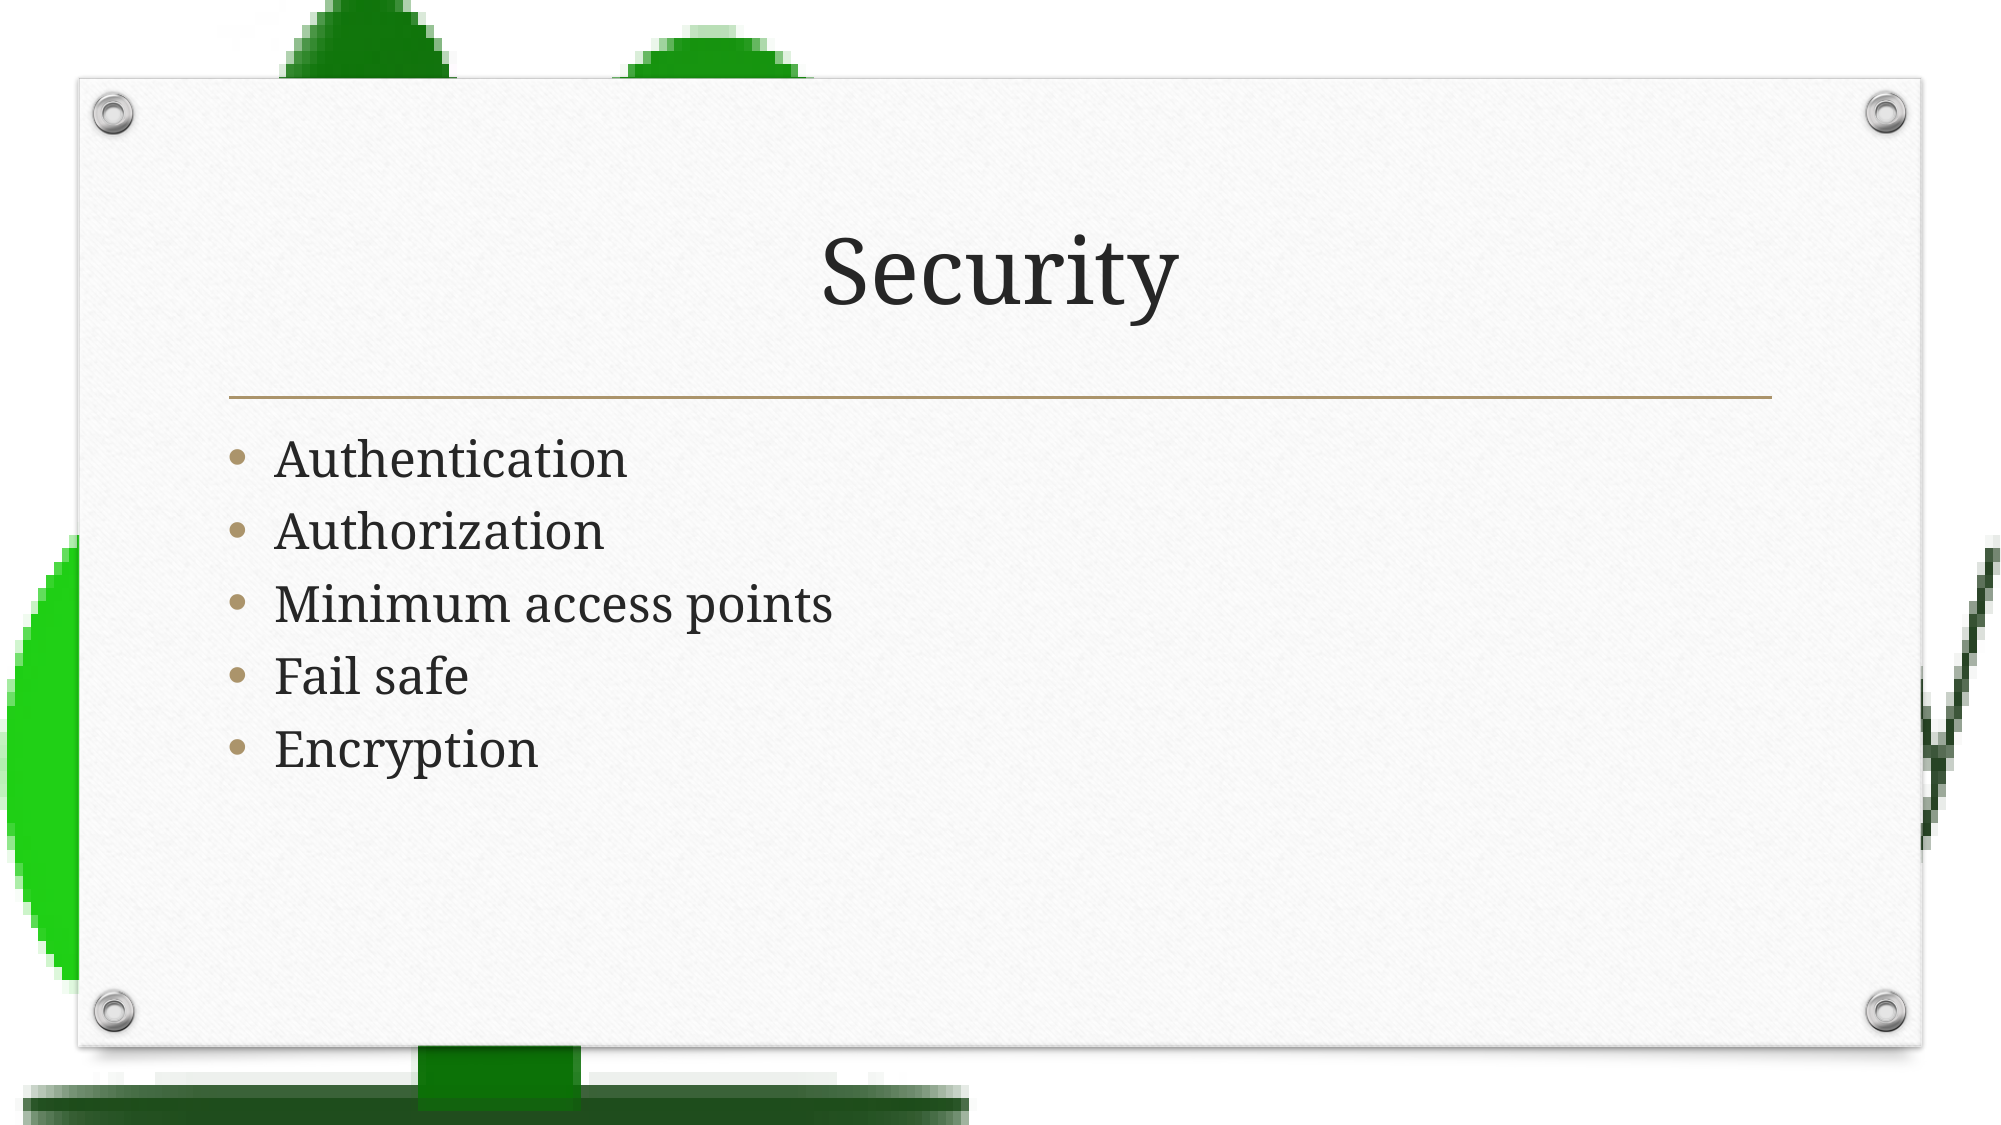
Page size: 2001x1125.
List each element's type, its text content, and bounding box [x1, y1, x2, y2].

title Security [212, 161, 1788, 376]
list Authentication Authorization Minimum access points Fail safe Encryption [212, 419, 1788, 964]
